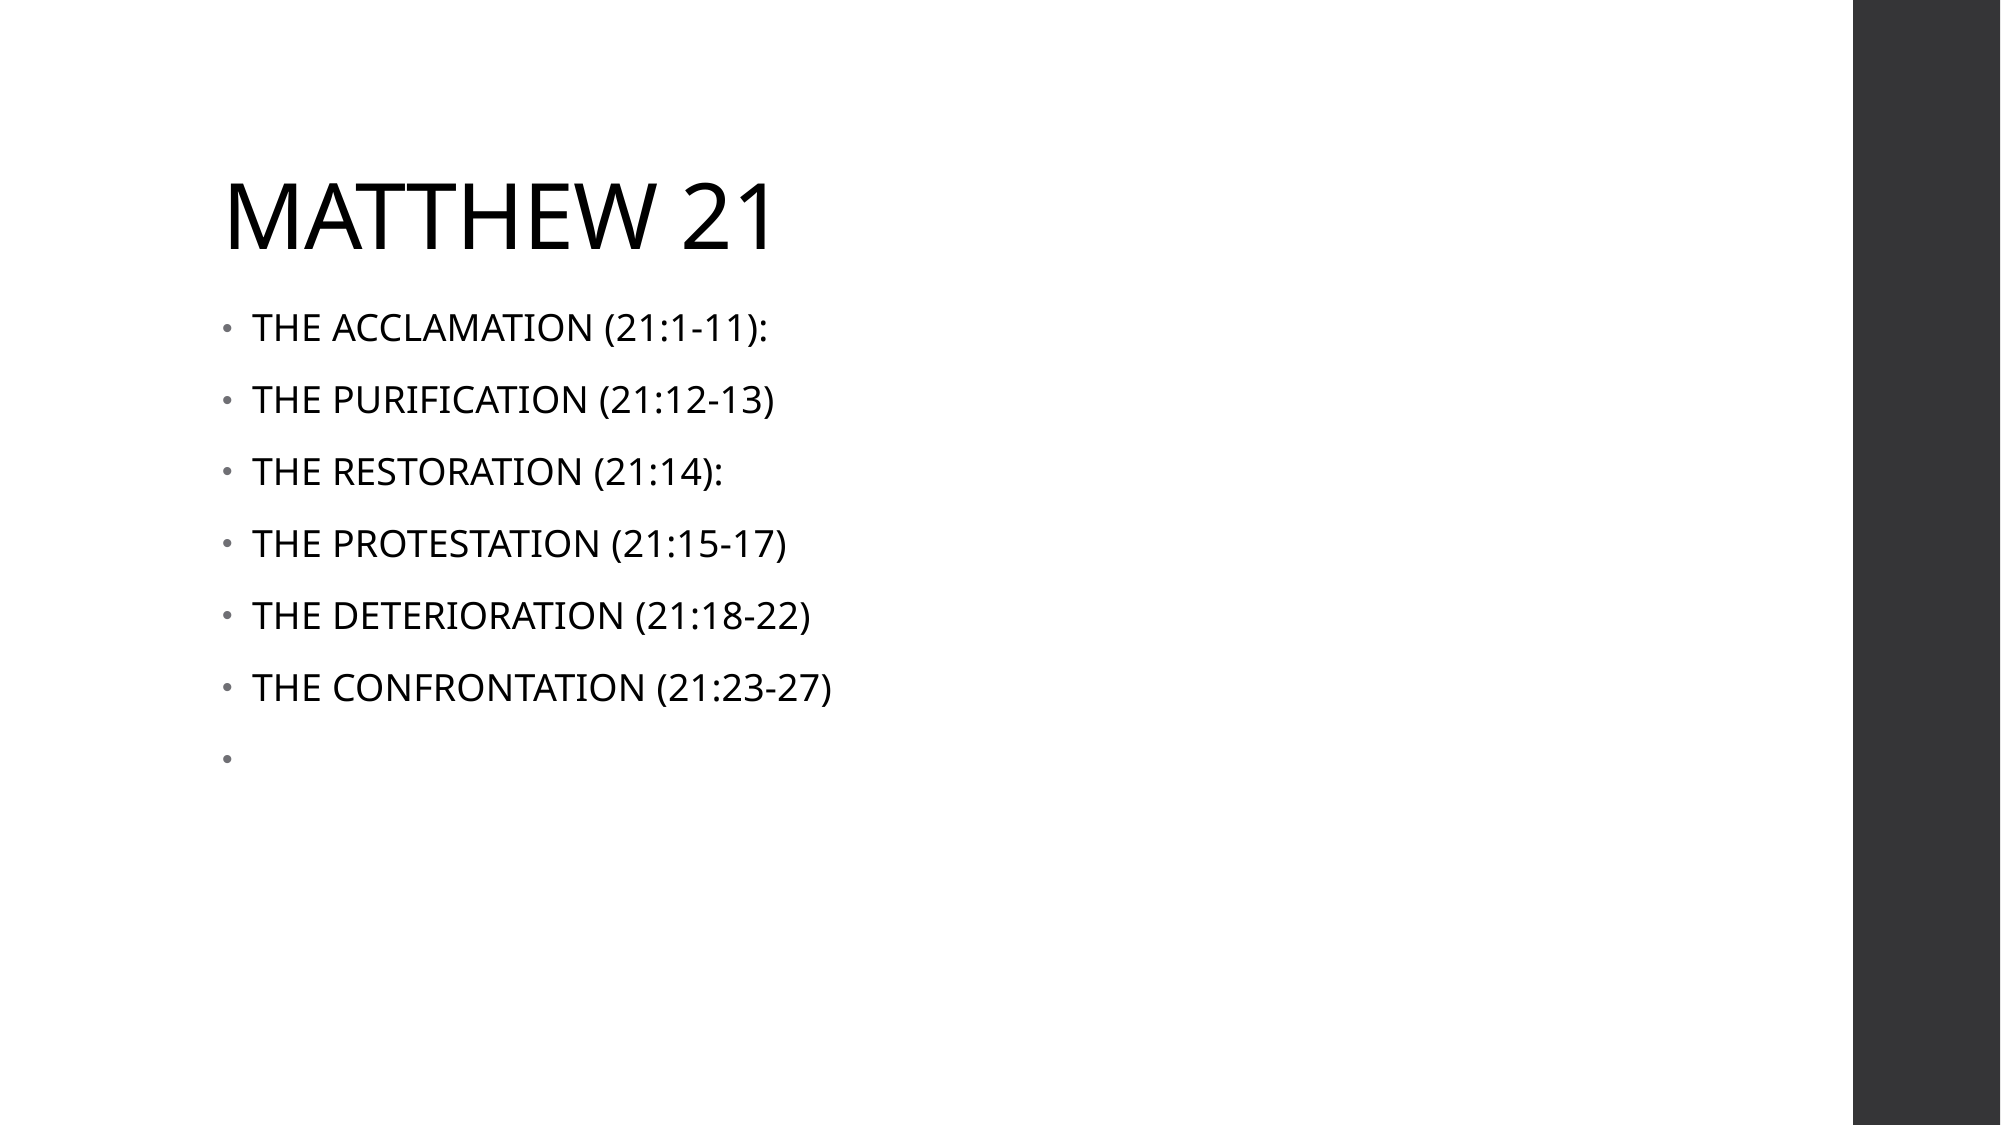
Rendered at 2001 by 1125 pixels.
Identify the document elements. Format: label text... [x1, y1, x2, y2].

list THE ACCLAMATION (21:1-11): THE PURIFICATION (21:12-13) THE RESTORATION (21:14): THE PROTESTATION (21:15-17) THE DETERIORATION (21:18-22) THE CONFRONTATION (21:23-27) [206, 299, 1617, 1014]
title MATTHEW 21 [206, 60, 1797, 278]
